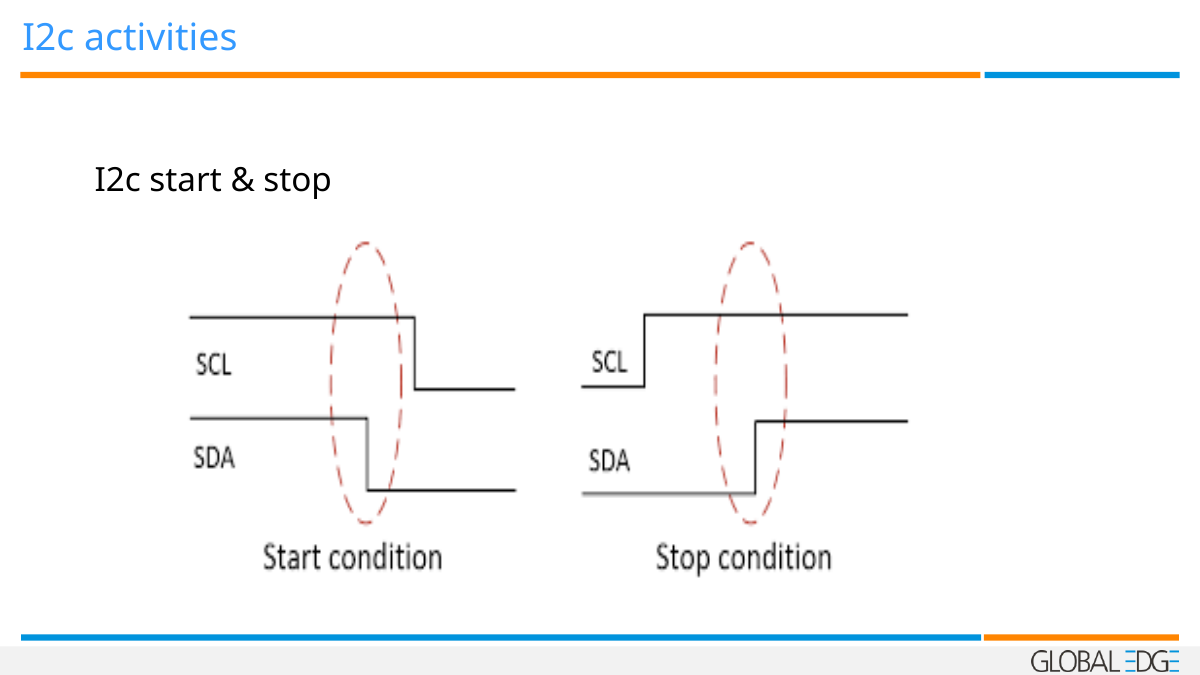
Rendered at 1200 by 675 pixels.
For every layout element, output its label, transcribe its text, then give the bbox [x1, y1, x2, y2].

title I2c activities [12, 9, 1088, 63]
picture [177, 240, 922, 591]
subtitle I2c start & stop [94, 86, 839, 213]
picture [1031, 650, 1179, 672]
